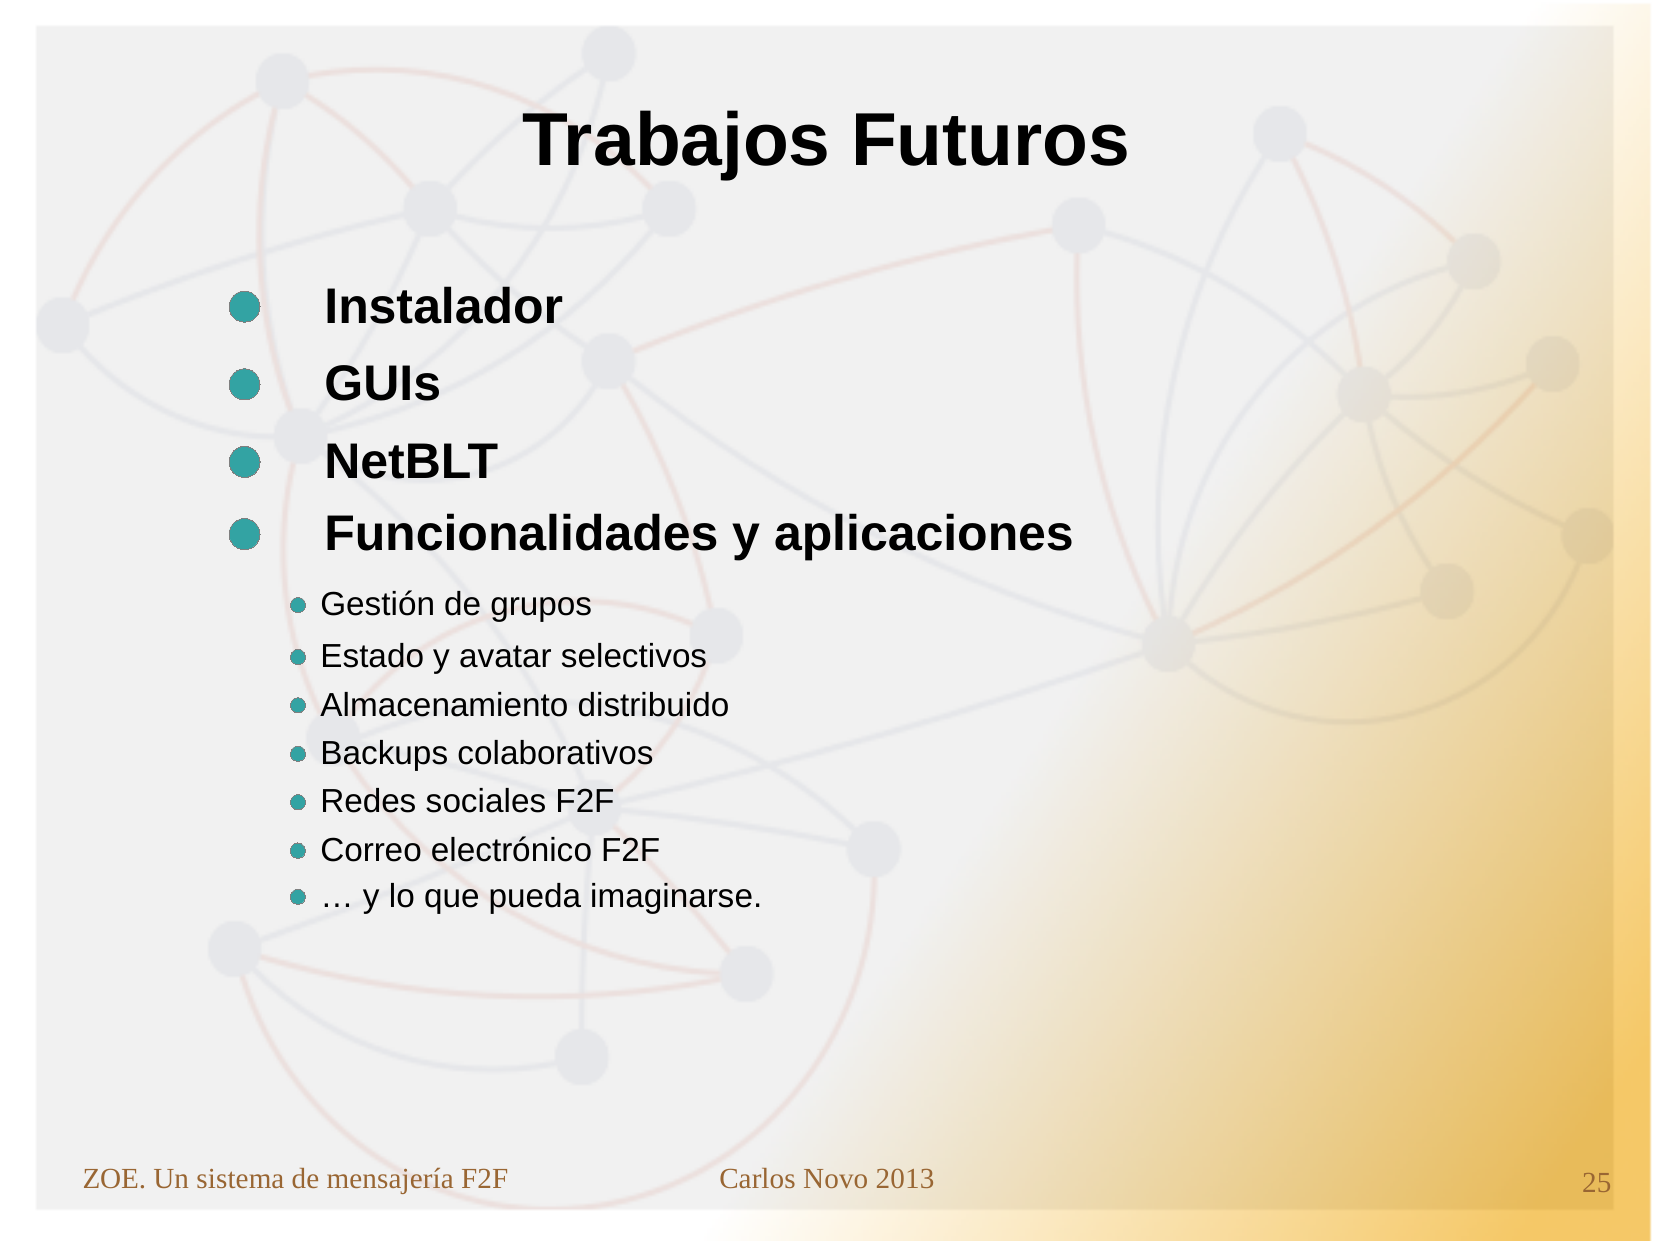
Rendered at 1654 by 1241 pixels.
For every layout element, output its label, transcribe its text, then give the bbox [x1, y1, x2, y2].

text_box [290, 794, 306, 810]
text_box Funcionalidades y aplicaciones [309, 497, 1104, 571]
text_box [290, 889, 306, 905]
text_box [229, 291, 261, 323]
text_box [229, 518, 261, 550]
text_box Correo electrónico F2F [305, 824, 683, 870]
text_box [290, 746, 306, 762]
text_box Trabajos Futuros [368, 95, 1285, 185]
text_box [229, 368, 261, 400]
text_box [290, 649, 306, 665]
text_box Gestión de grupos [305, 578, 640, 630]
text_box Redes sociales F2F [305, 775, 640, 824]
text_box [290, 842, 306, 859]
text_box NetBLT [309, 425, 517, 497]
text_box … y lo que pueda imaginarse. [305, 870, 787, 924]
text_box Almacenamiento distribuido [305, 678, 753, 732]
picture [0, 0, 1654, 1241]
text_box [290, 697, 306, 713]
text_box Backups colaborativos [305, 727, 676, 781]
text_box [290, 597, 306, 613]
text_box Estado y avatar selectivos [305, 630, 731, 678]
text_box [229, 446, 261, 478]
text_box Instalador [309, 270, 584, 343]
text_box GUIs [309, 348, 459, 421]
